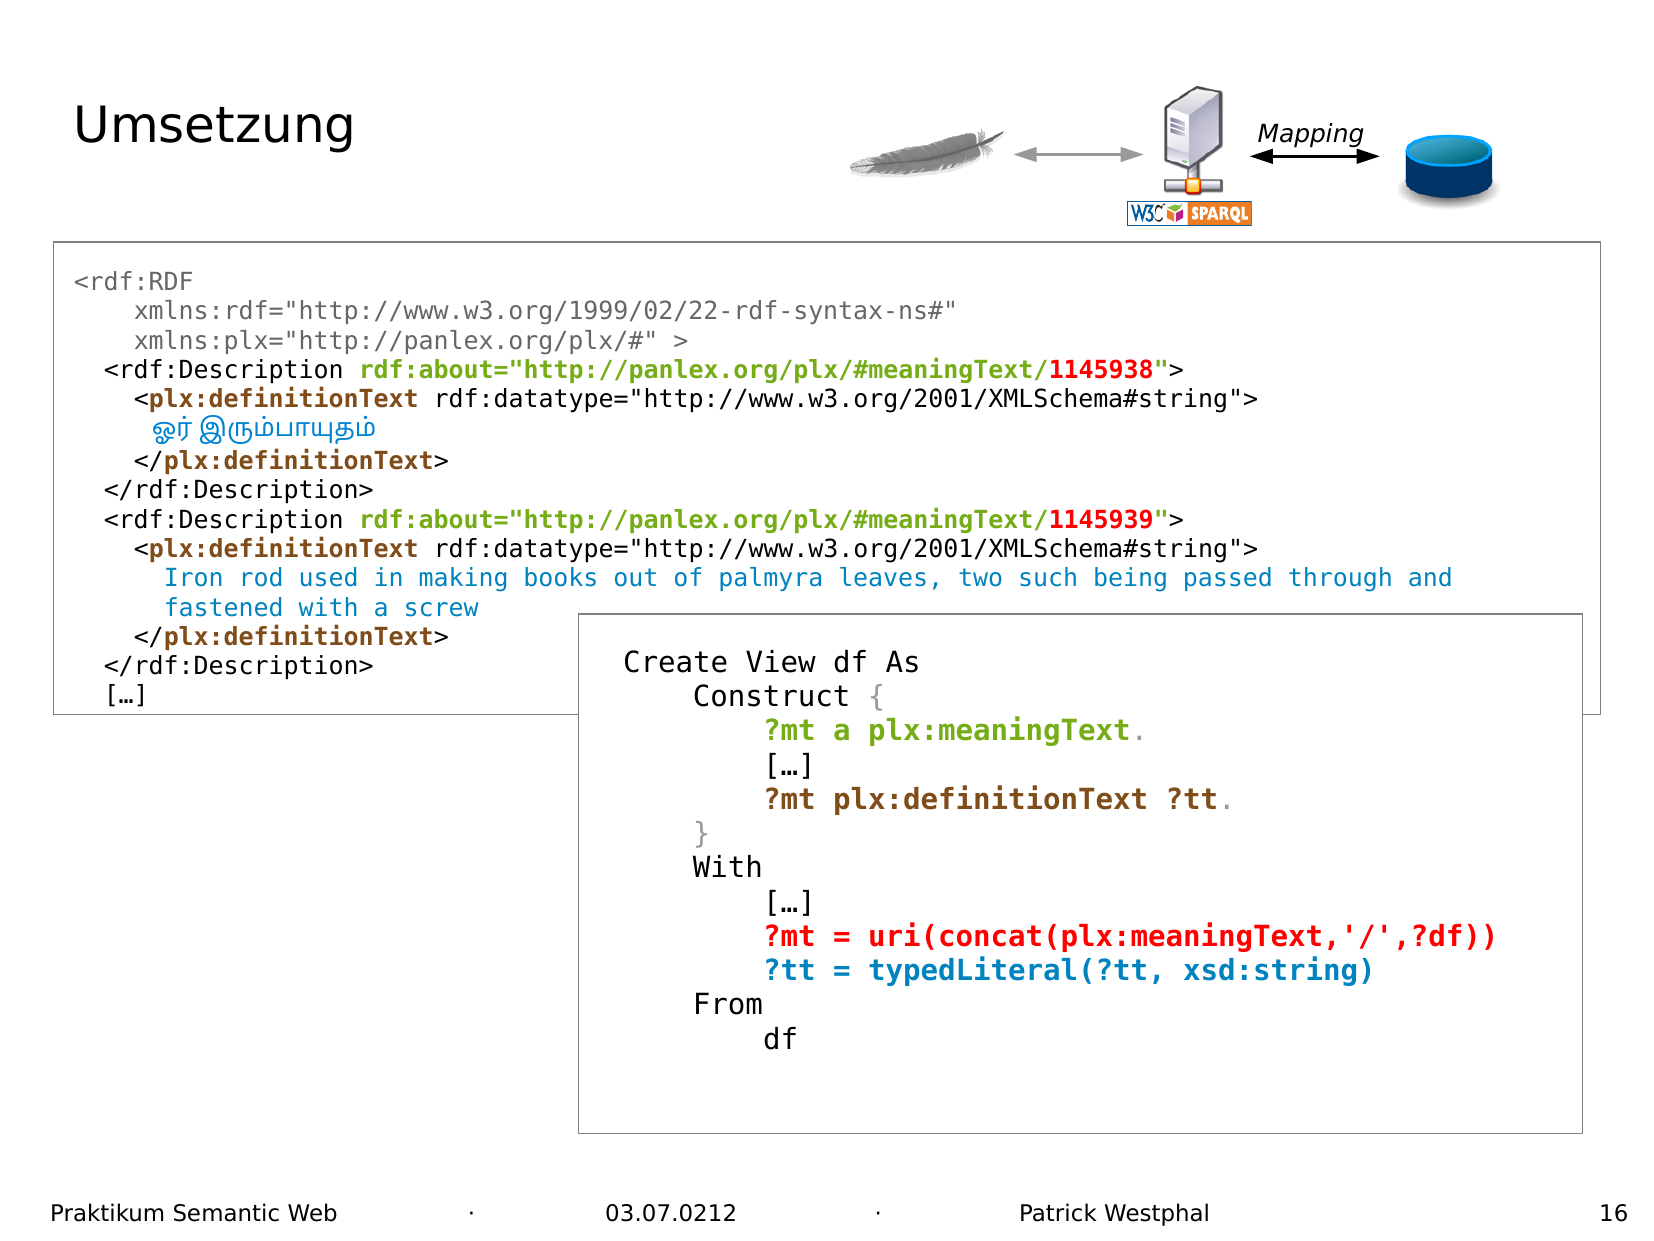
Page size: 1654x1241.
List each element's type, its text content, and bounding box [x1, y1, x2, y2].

text_box <Nummer> [1474, 1192, 1644, 1235]
picture [1135, 82, 1250, 197]
picture [1127, 200, 1252, 226]
text_box Create View df As Construct { ?mt a plx:meaningText. […] ?mt plx:definitionText ?tt. } With […] ?mt = uri(concat(plx:meaningText,'/',?df)) ?tt = typedLiteral(?tt, xsd:string) From df [608, 637, 1554, 1182]
text_box <rdf:RDF xmlns:rdf="http://www.w3.org/1999/02/22-rdf-syntax-ns#" xmlns:plx="http://panlex.org/plx/#" > <rdf:Description rdf:about="http://panlex.org/plx/#meaningText/1145938"> <plx:definitionText rdf:datatype="http://www.w3.org/2001/XMLSchema#string"> ஓர் இரும்பாயுதம் </plx:definitionText> </rdf:Description> <rdf:Description rdf:about="http://panlex.org/plx/#meaningText/1145939"> <plx:definitionText rdf:datatype="http://www.w3.org/2001/XMLSchema#string"> Iron rod used in making books out of palmyra leaves, two such being passed through and fastened with a screw </plx:definitionText> </rdf:Description> […] [59, 259, 1601, 715]
text_box Praktikum Semantic Web · 03.07.0212 · Patrick Westphal [35, 1192, 1300, 1235]
text_box [53, 233, 1606, 1134]
picture [1398, 116, 1501, 218]
picture [850, 129, 1004, 178]
text_box Mapping [1226, 112, 1396, 157]
text_box Umsetzung [59, 59, 1583, 133]
